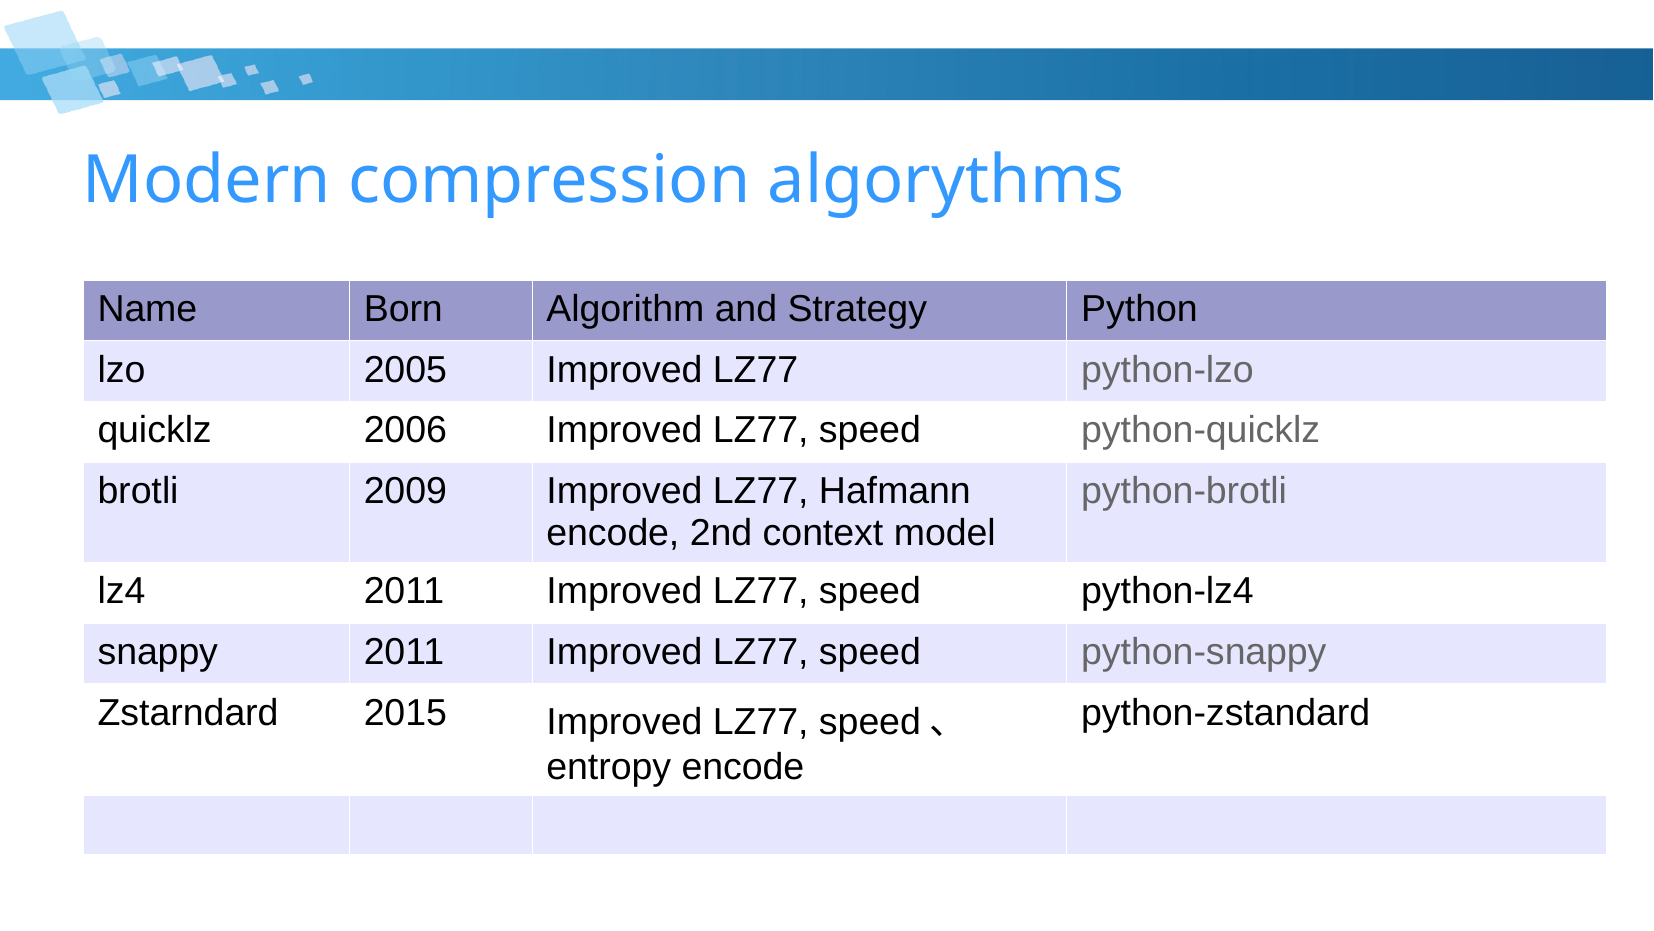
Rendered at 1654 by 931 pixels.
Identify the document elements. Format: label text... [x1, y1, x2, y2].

table_cell 2011 [350, 624, 532, 683]
table_cell [350, 796, 532, 854]
table_cell [533, 796, 1066, 854]
table_header Name [84, 281, 349, 340]
table_cell python-lzo [1067, 341, 1606, 401]
table_cell Improved LZ77, speed [533, 563, 1066, 623]
table_cell 2005 [350, 341, 532, 401]
table_cell Zstarndard [84, 684, 349, 795]
table_cell [1067, 796, 1606, 854]
table_cell 2011 [350, 563, 532, 623]
table_cell python-snappy [1067, 624, 1606, 683]
table_cell 2006 [350, 402, 532, 462]
table_cell lzo [84, 341, 349, 401]
table_cell Improved LZ77, speed [533, 402, 1066, 462]
table_cell lz4 [84, 563, 349, 623]
table_cell Improved LZ77, speed [533, 624, 1066, 683]
table_cell python-lz4 [1067, 563, 1606, 623]
table_cell python-quicklz [1067, 402, 1606, 462]
table_cell Improved LZ77, speed、 entropy encode [533, 684, 1066, 795]
table_cell 2015 [350, 684, 532, 795]
table_cell snappy [84, 624, 349, 683]
picture [0, 0, 1653, 929]
table_cell python-zstandard [1067, 684, 1606, 795]
table_header Python [1067, 281, 1606, 340]
table_cell Improved LZ77, Hafmann encode, 2nd context model [533, 463, 1066, 562]
table_cell 2009 [350, 463, 532, 562]
title Modern compression algorythms [82, 99, 1571, 255]
table_header Algorithm and Strategy [533, 281, 1066, 340]
table_cell quicklz [84, 402, 349, 462]
table_cell [84, 796, 349, 854]
table_cell python-brotli [1067, 463, 1606, 562]
table_cell Improved LZ77 [533, 341, 1066, 401]
table_header Born [350, 281, 532, 340]
table_cell brotli [84, 463, 349, 562]
